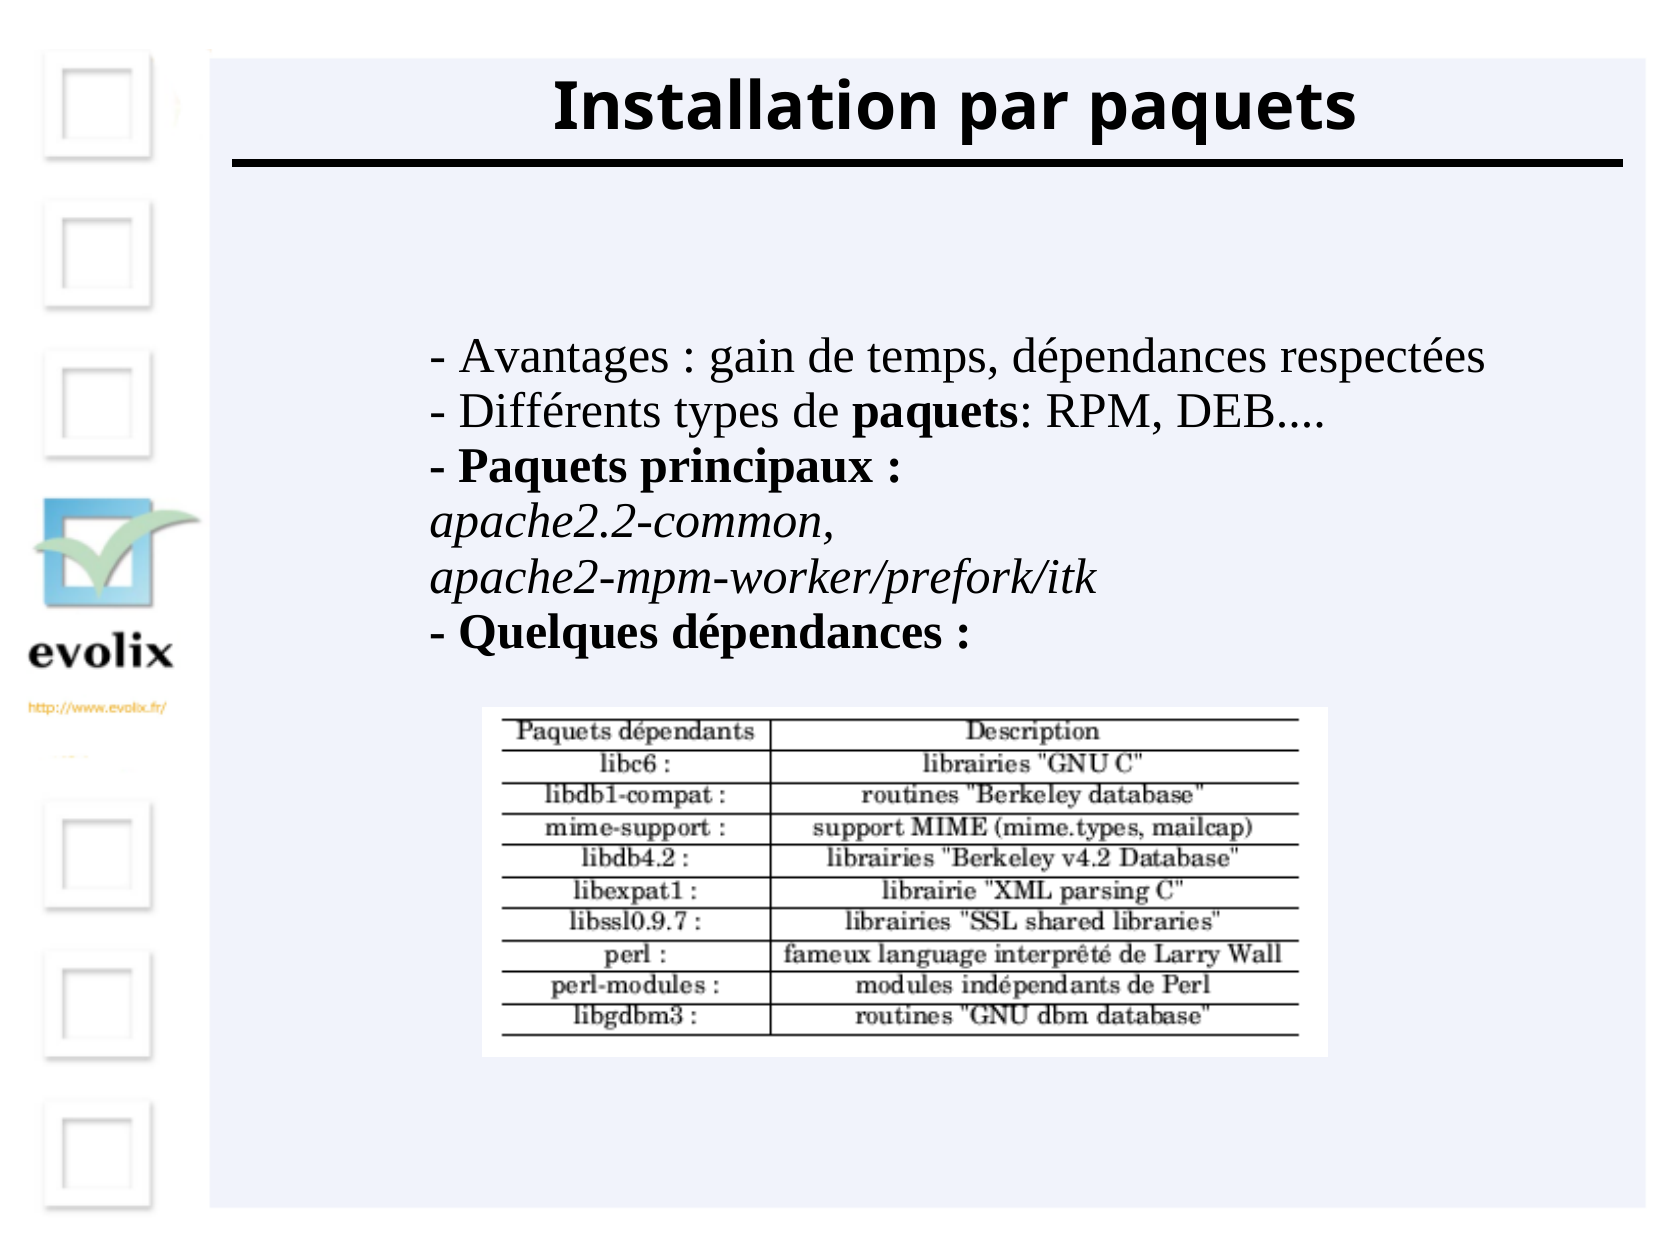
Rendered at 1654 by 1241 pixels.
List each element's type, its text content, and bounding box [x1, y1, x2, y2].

subtitle - Avantages : gain de temps, dépendances respectées - Différents types de paquets: RPM, DEB.... - Paquets principaux : apache2.2-common, apache2-mpm-worker/prefork/itk - Quelques dépendances : [354, 214, 1539, 921]
title Installation par paquets [293, 0, 1618, 209]
picture [0, 49, 1654, 1218]
